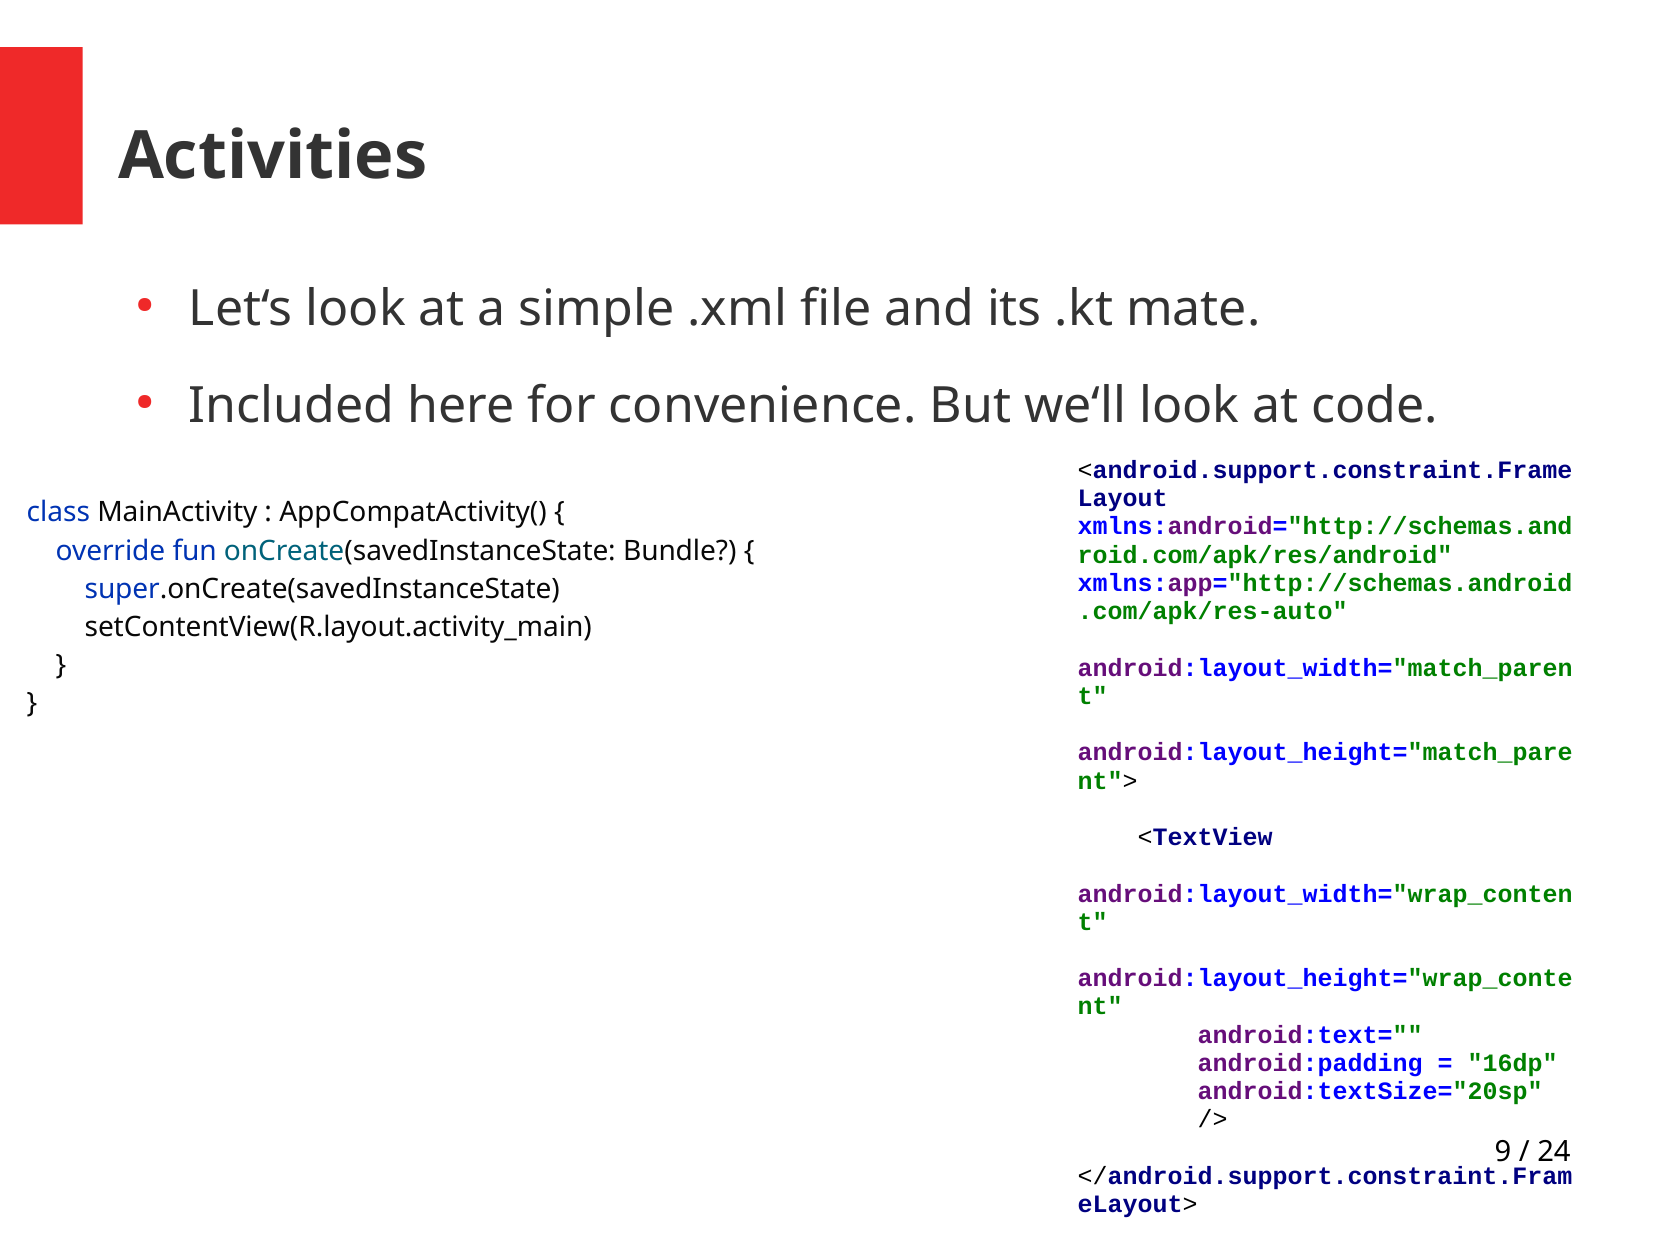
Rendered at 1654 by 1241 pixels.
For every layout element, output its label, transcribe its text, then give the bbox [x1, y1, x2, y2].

title Activities [118, 49, 1571, 257]
text_box class MainActivity : AppCompatActivity() { override fun onCreate(savedInstanceState: Bundle?) { super.onCreate(savedInstanceState) setContentView(R.layout.activity_main) } } [11, 484, 898, 1114]
text_box <android.support.constraint.FrameLayout xmlns:android="http://schemas.android.com/apk/res/android" xmlns:app="http://schemas.android.com/apk/res-auto" android:layout_width="match_parent" android:layout_height="match_parent"> <TextView android:layout_width="wrap_content" android:layout_height="wrap_content" android:text="" android:padding = "16dp" android:textSize="20sp" /> </android.support.constraint.FrameLayout> [1062, 450, 1595, 1228]
list Let‘s look at a simple .xml file and its .kt mate. Included here for convenience. But we‘ll look at code. [118, 271, 1536, 991]
